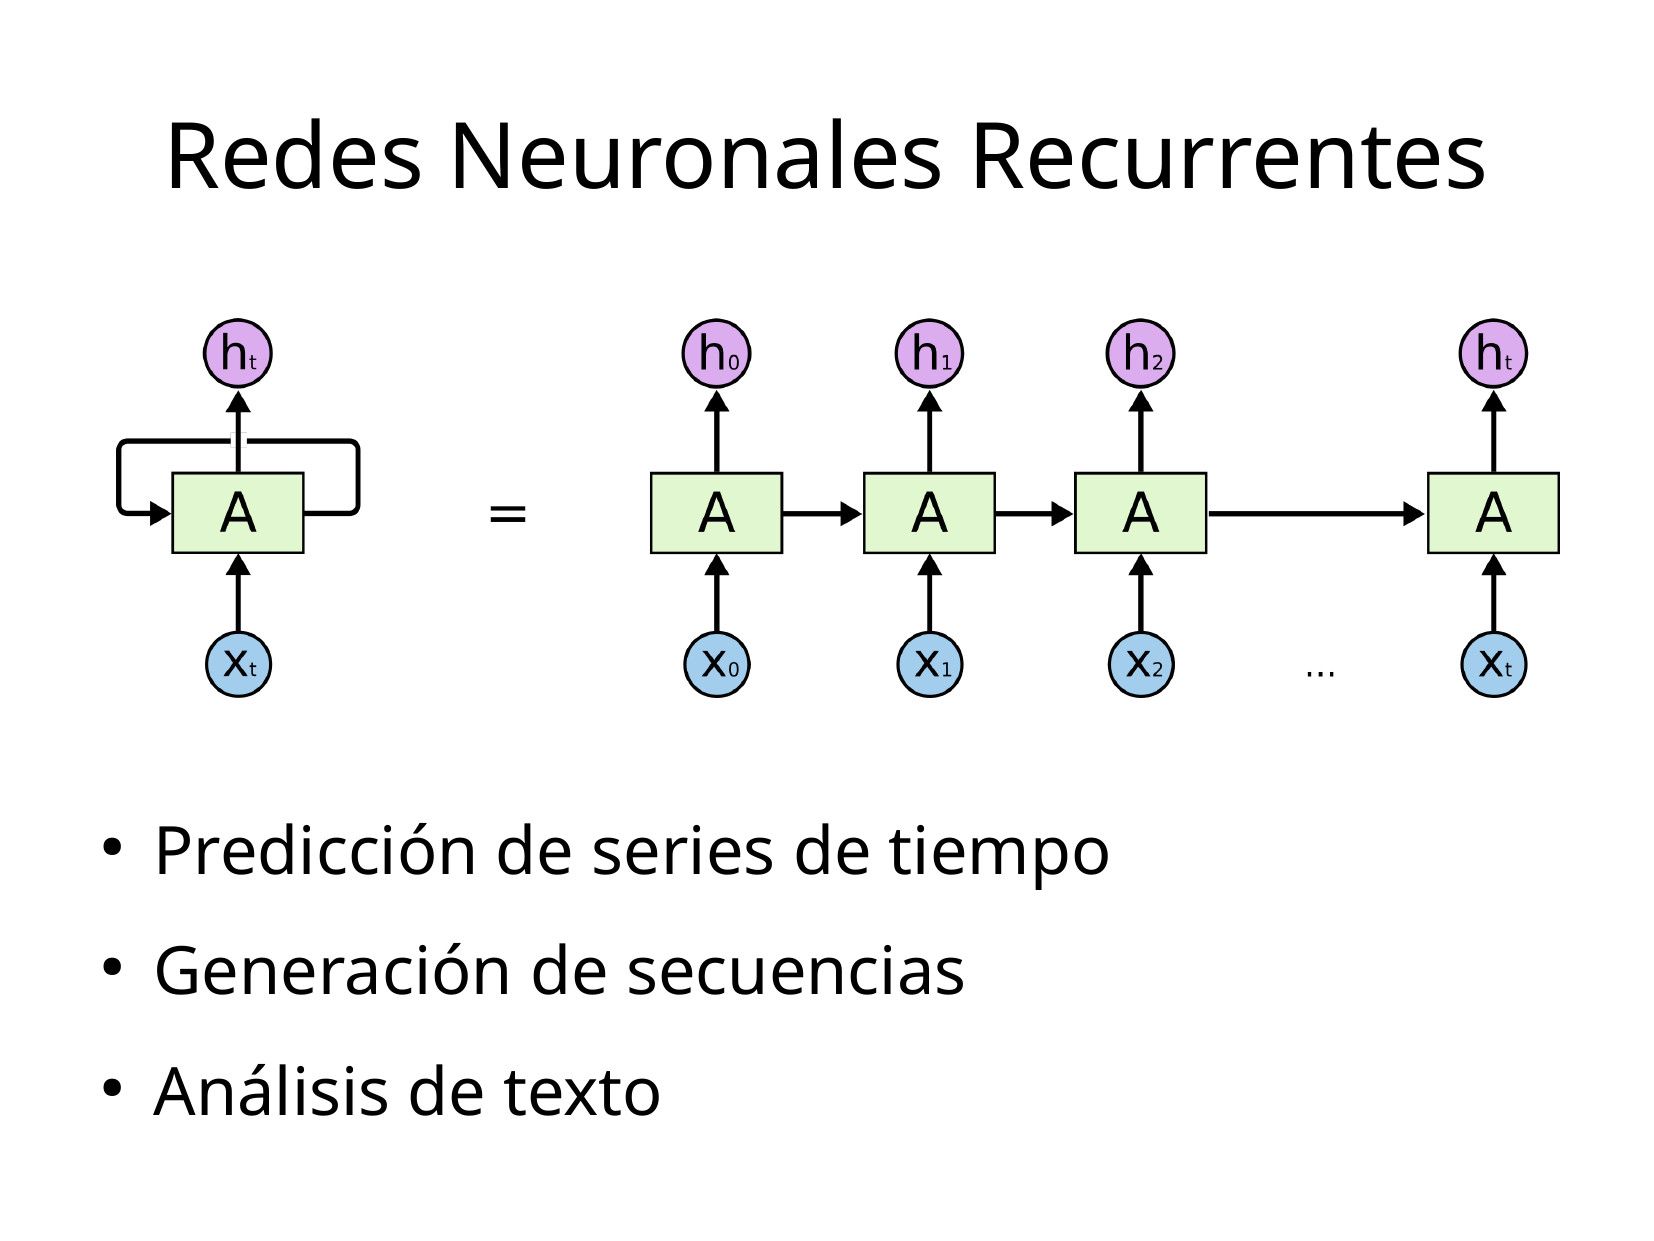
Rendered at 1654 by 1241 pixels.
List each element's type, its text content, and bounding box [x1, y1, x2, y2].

list Predicción de series de tiempo Generación de secuencias Análisis de texto [82, 803, 1571, 1182]
picture [116, 318, 1560, 698]
title Redes Neuronales Recurrentes [82, 49, 1571, 257]
